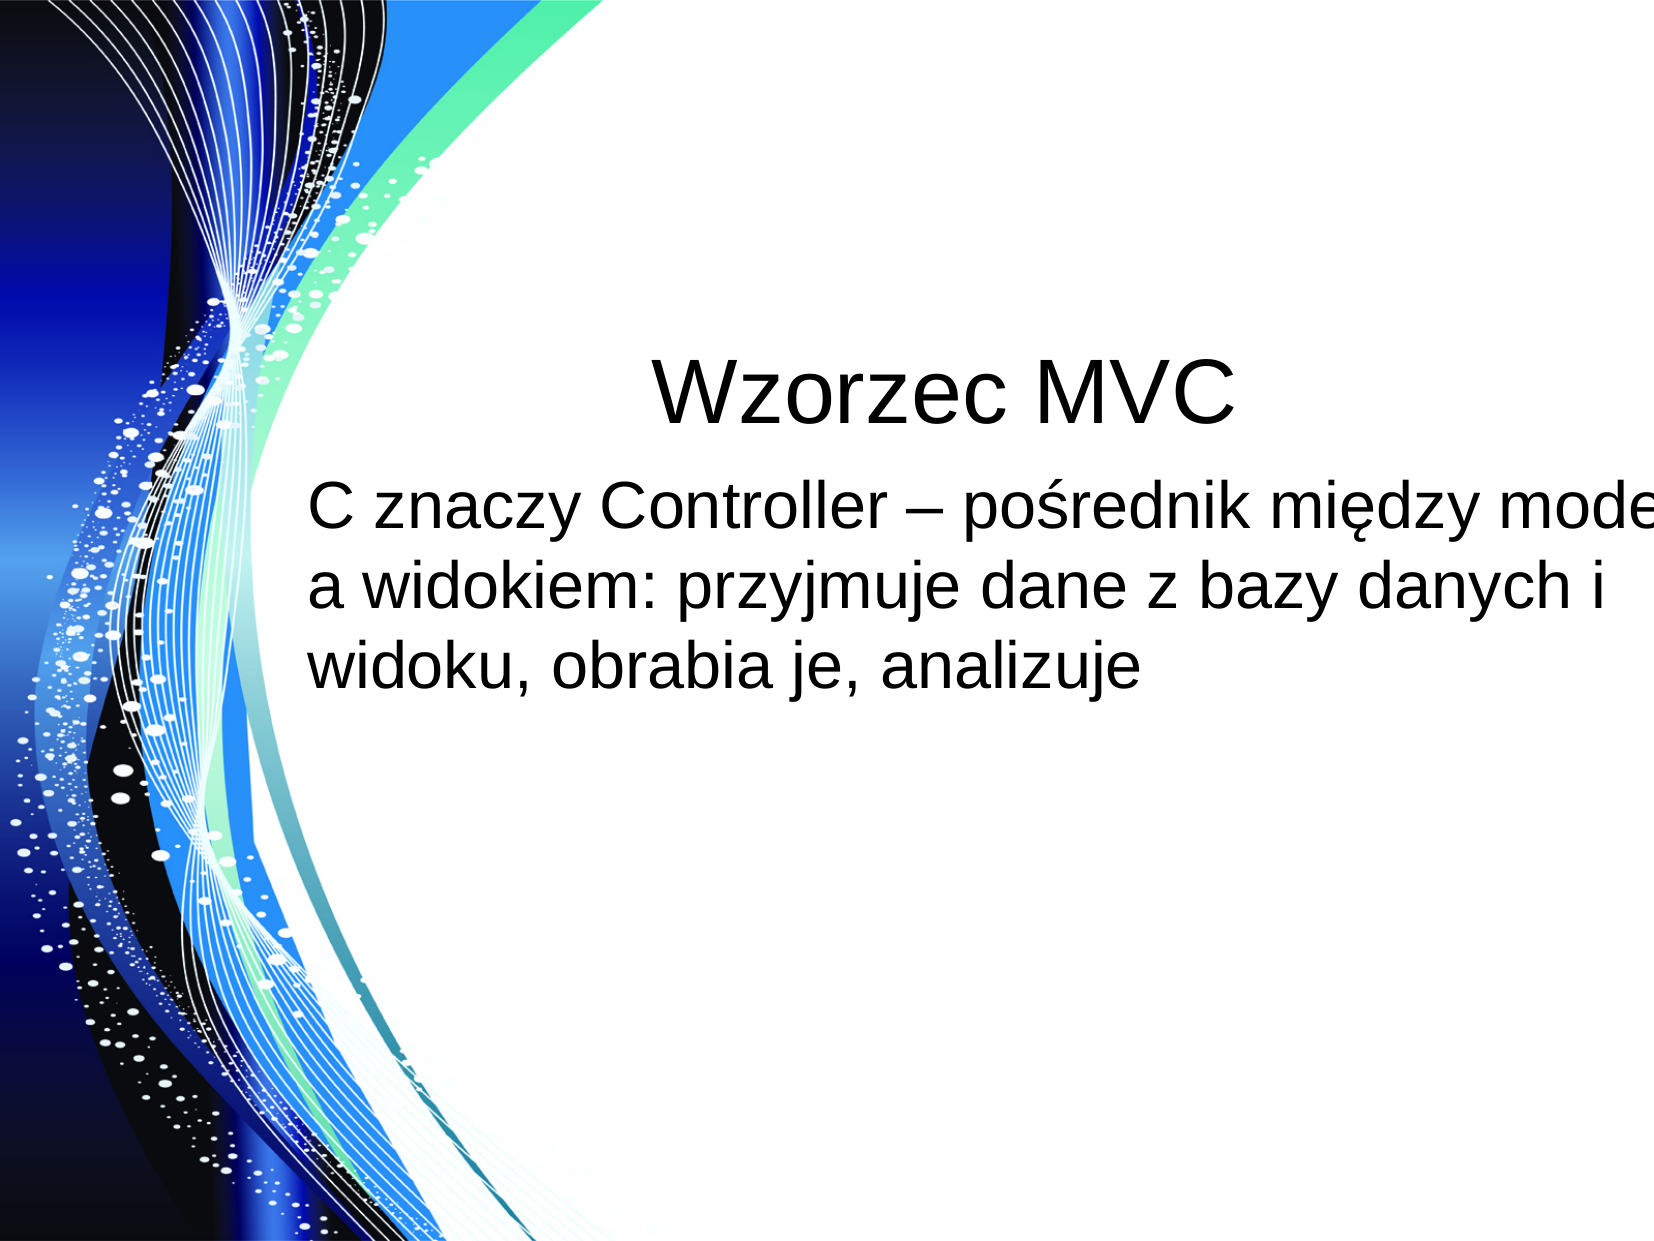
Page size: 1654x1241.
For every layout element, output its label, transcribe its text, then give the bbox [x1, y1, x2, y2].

picture [0, 0, 1654, 1241]
list C znaczy Controller – pośrednik między modelem a widokiem: przyjmuje dane z bazy danych i widoku, obrabia je, analizuje [307, 461, 1654, 1182]
title Wzorzec MVC [200, 283, 1654, 491]
